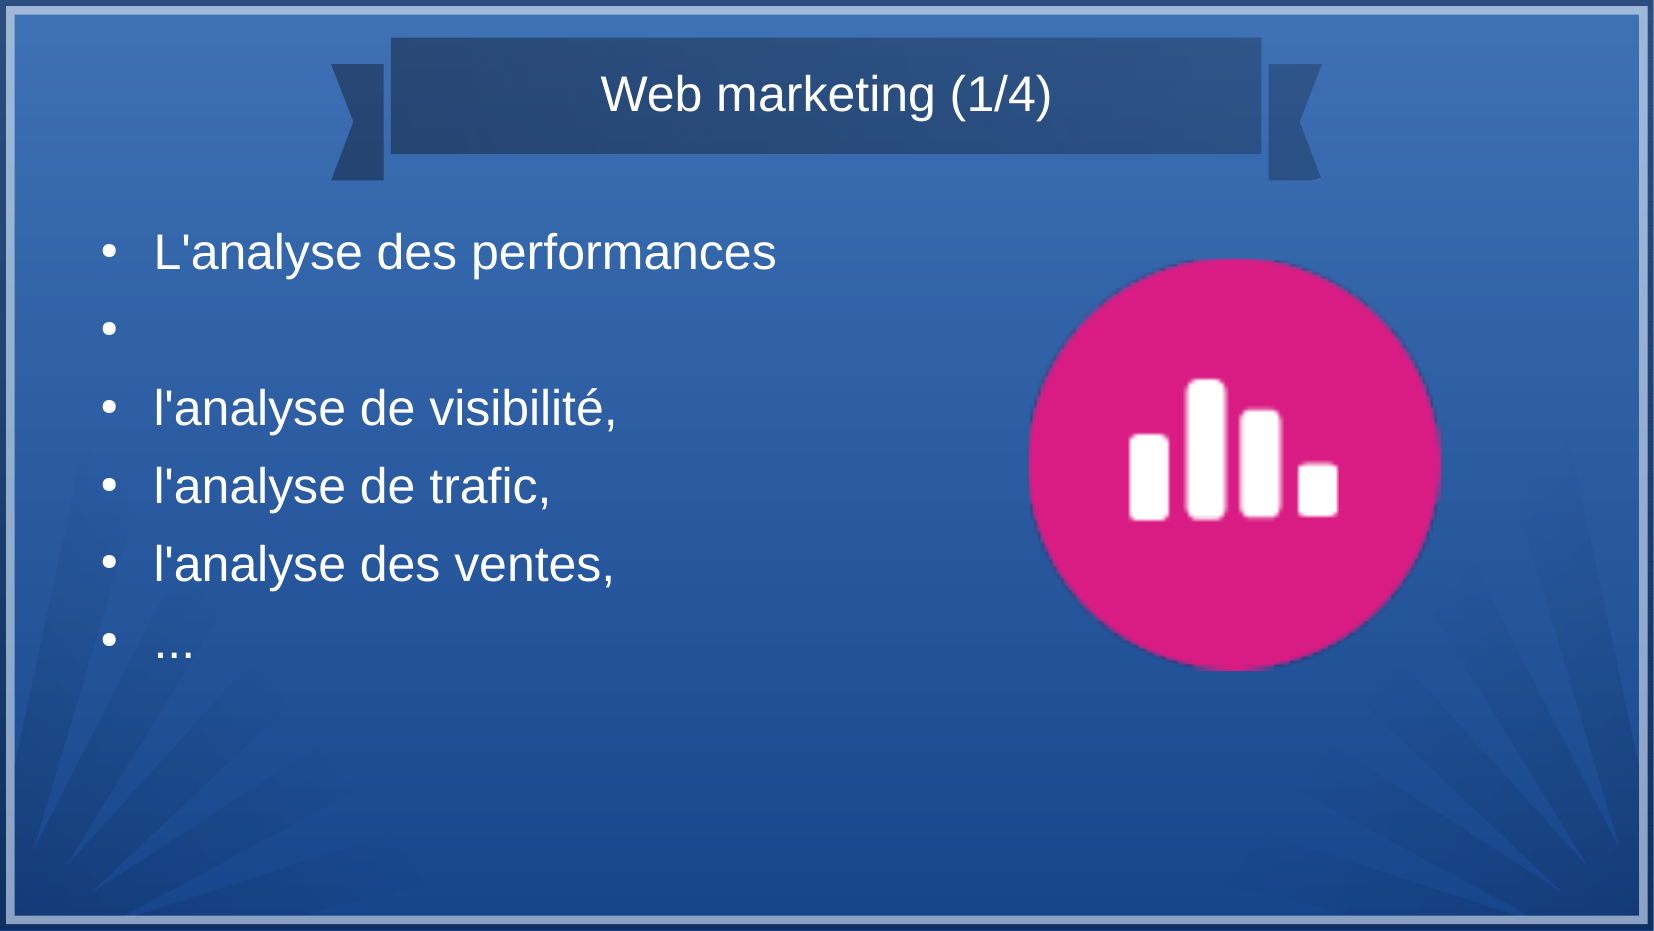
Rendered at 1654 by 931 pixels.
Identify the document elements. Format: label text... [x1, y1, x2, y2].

list L'analyse des performances l'analyse de visibilité, l'analyse de trafic, l'analyse des ventes, ... [82, 224, 1571, 848]
title Web marketing (1/4) [389, 35, 1264, 154]
picture [1029, 259, 1441, 672]
